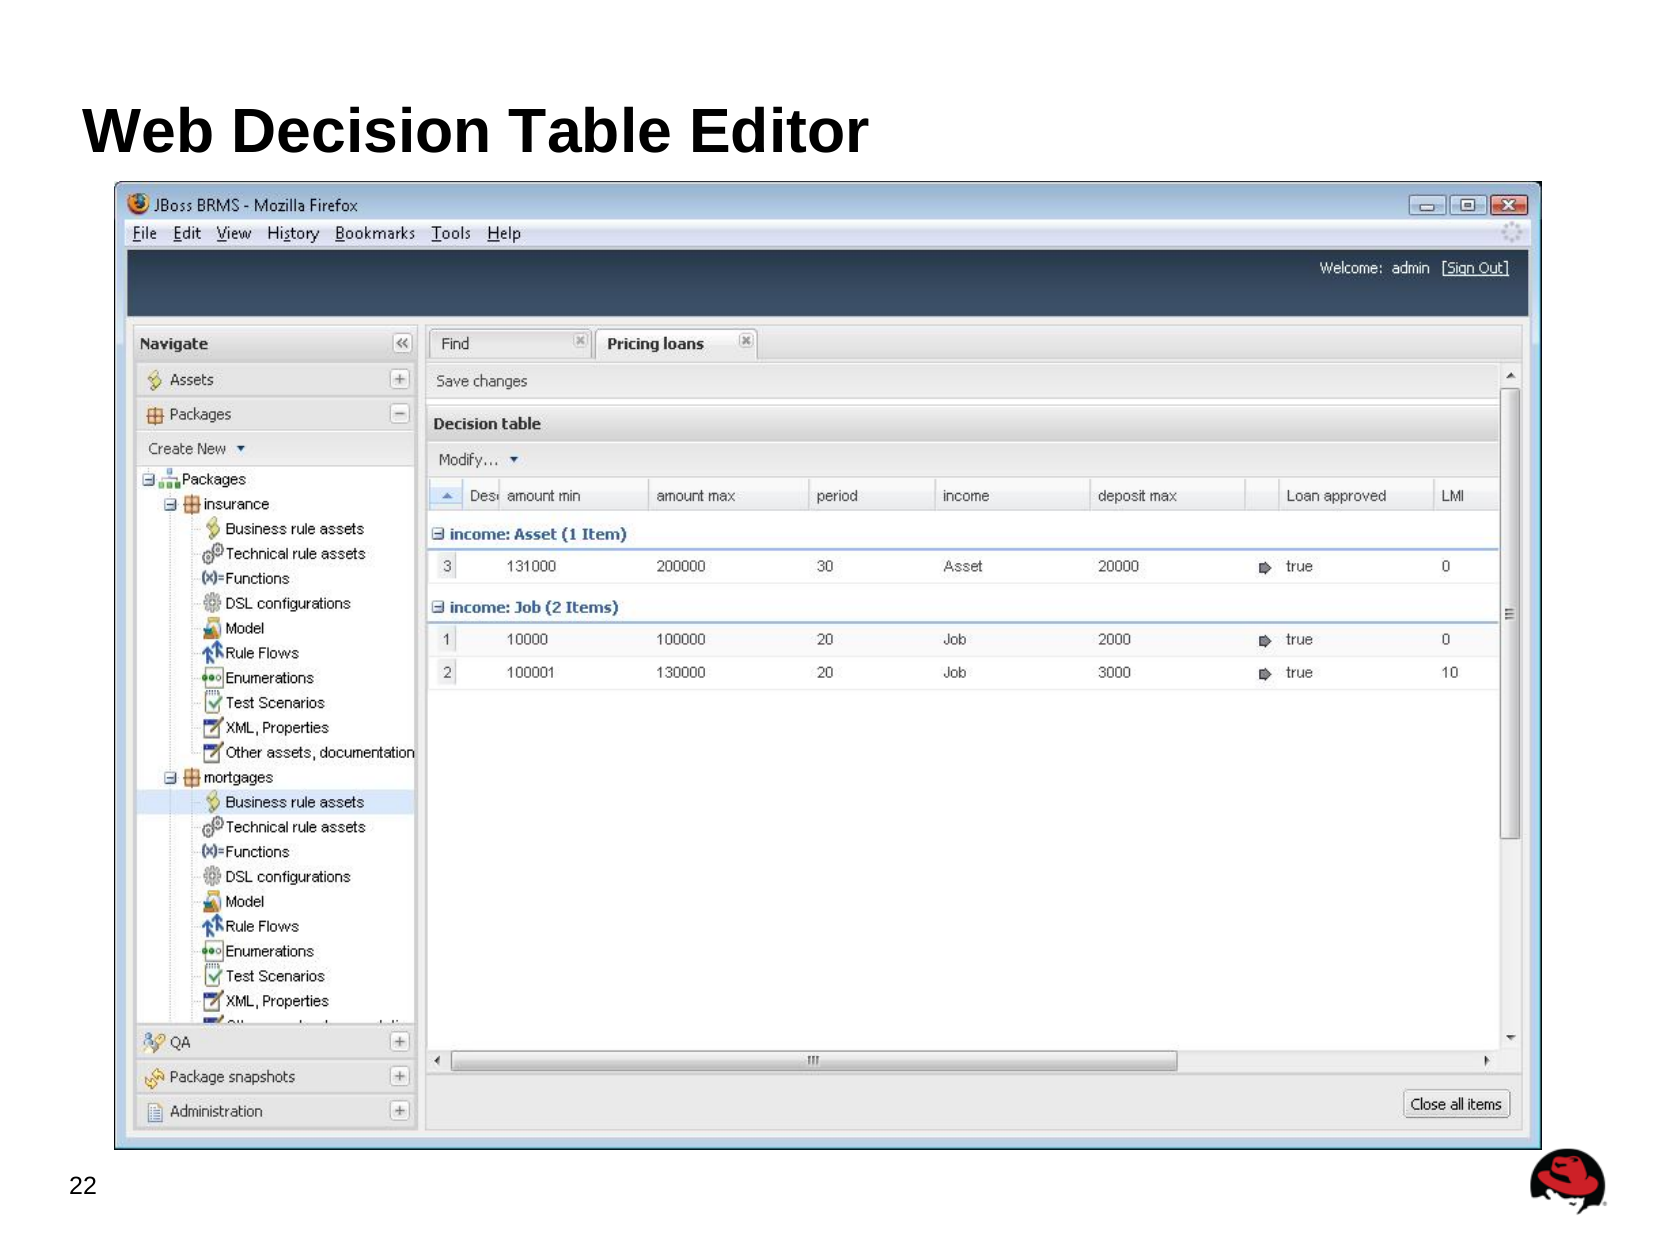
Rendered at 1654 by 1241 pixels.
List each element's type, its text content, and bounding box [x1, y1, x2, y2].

title Web Decision Table Editor [82, 37, 1571, 226]
picture [114, 181, 1613, 1224]
